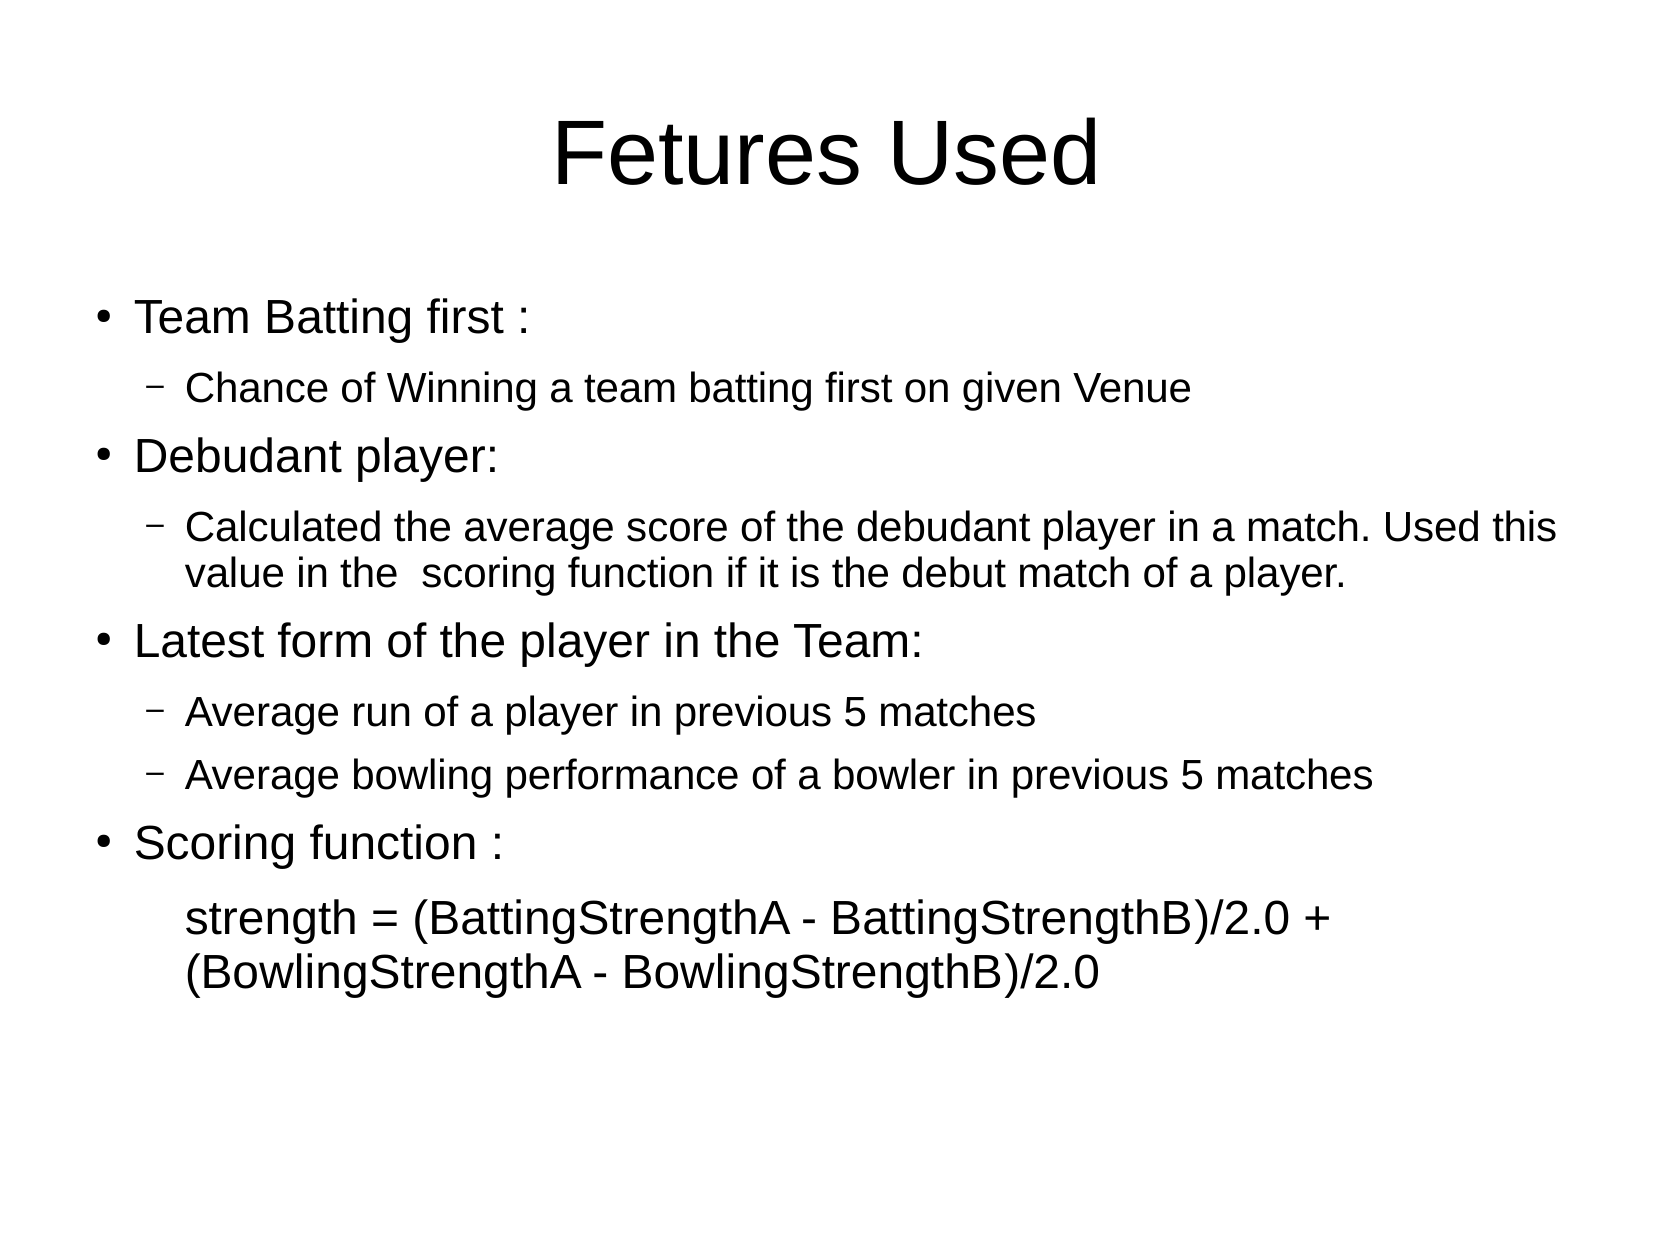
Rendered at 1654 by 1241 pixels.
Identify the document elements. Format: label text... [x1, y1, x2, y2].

title Fetures Used [82, 49, 1571, 257]
list Team Batting first : Chance of Winning a team batting first on given Venue Debudant player: Calculated the average score of the debudant player in a match. Used this value in the scoring function if it is the debut match of a player. Latest form of the player in the Team: Average run of a player in previous 5 matches Average bowling performance of a bowler in previous 5 matches Scoring function : strength = (BattingStrengthA - BattingStrengthB)/2.0 + (BowlingStrengthA - BowlingStrengthB)/2.0 [82, 290, 1571, 1010]
